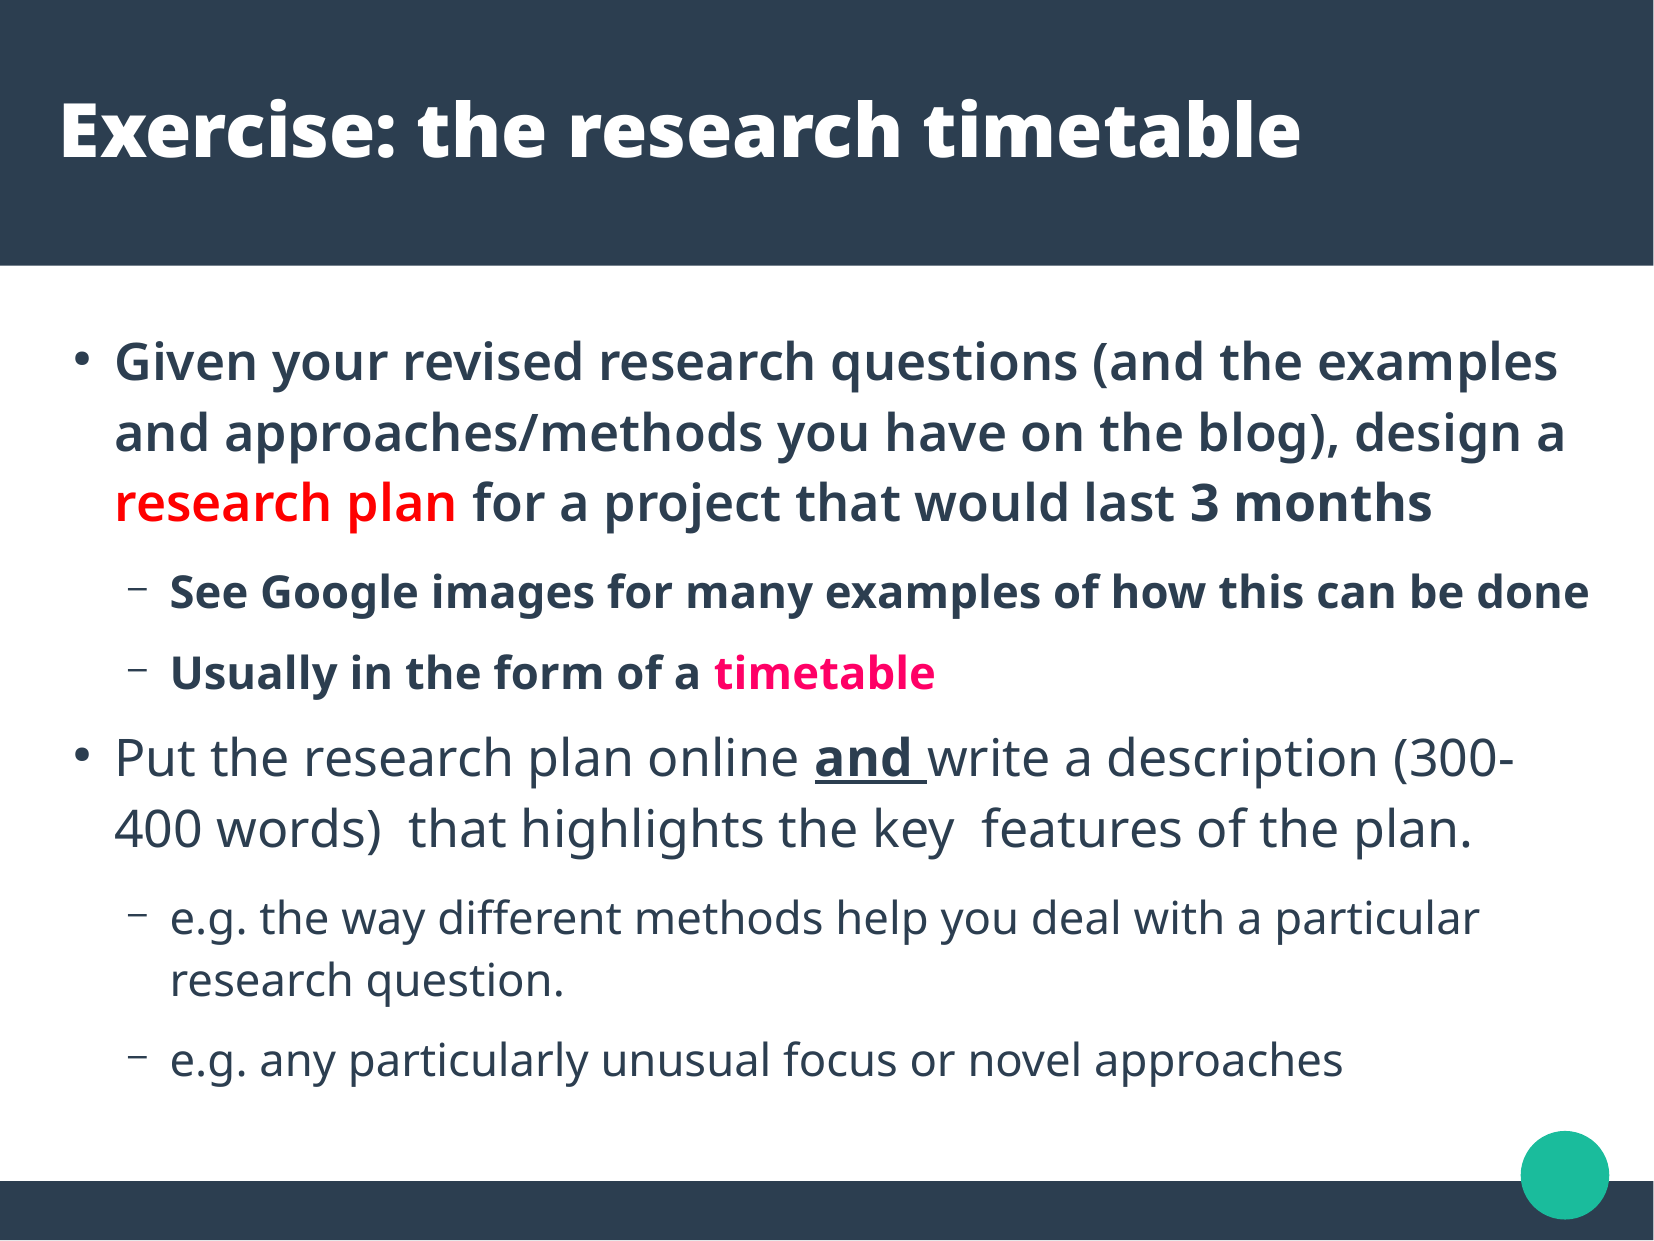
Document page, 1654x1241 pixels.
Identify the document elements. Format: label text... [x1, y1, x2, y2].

title Exercise: the research timetable [59, 49, 1595, 207]
list Given your revised research questions (and the examples and approaches/methods you have on the blog), design a research plan for a project that would last 3 months See Google images for many examples of how this can be done Usually in the form of a timetable Put the research plan online and write a description (300-400 words) that highlights the key features of the plan. e.g. the way different methods help you deal with a particular research question. e.g. any particularly unusual focus or novel approaches [59, 324, 1595, 1152]
